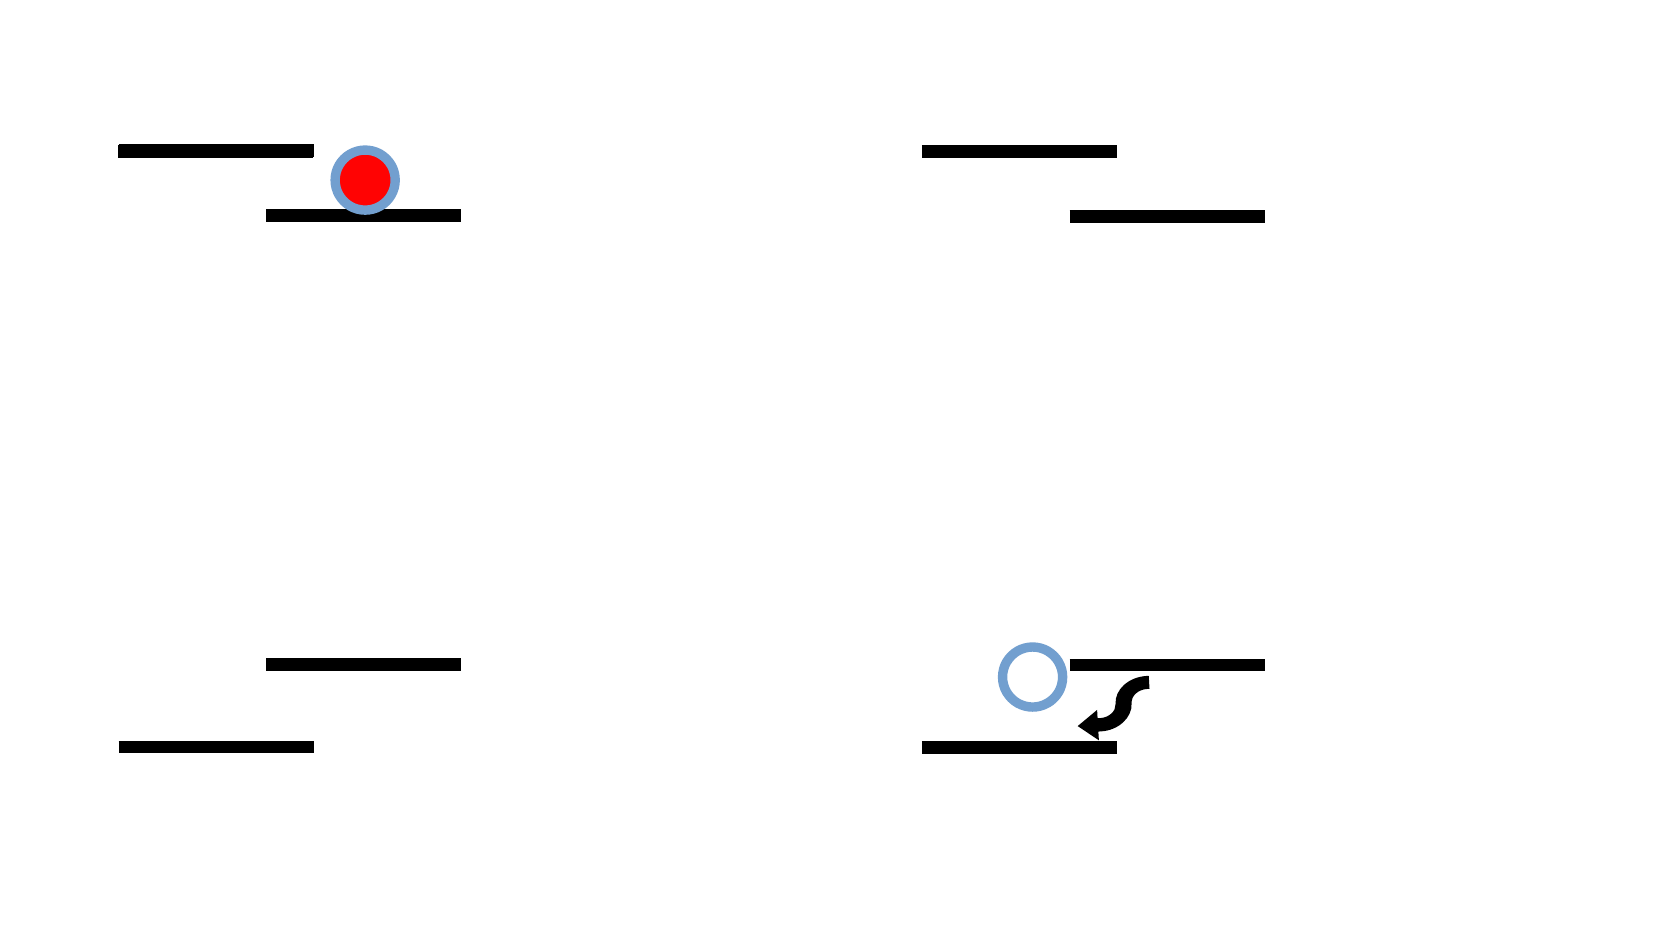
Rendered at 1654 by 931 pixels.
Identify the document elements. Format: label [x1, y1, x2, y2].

text_box [1077, 675, 1150, 741]
text_box [335, 150, 396, 211]
